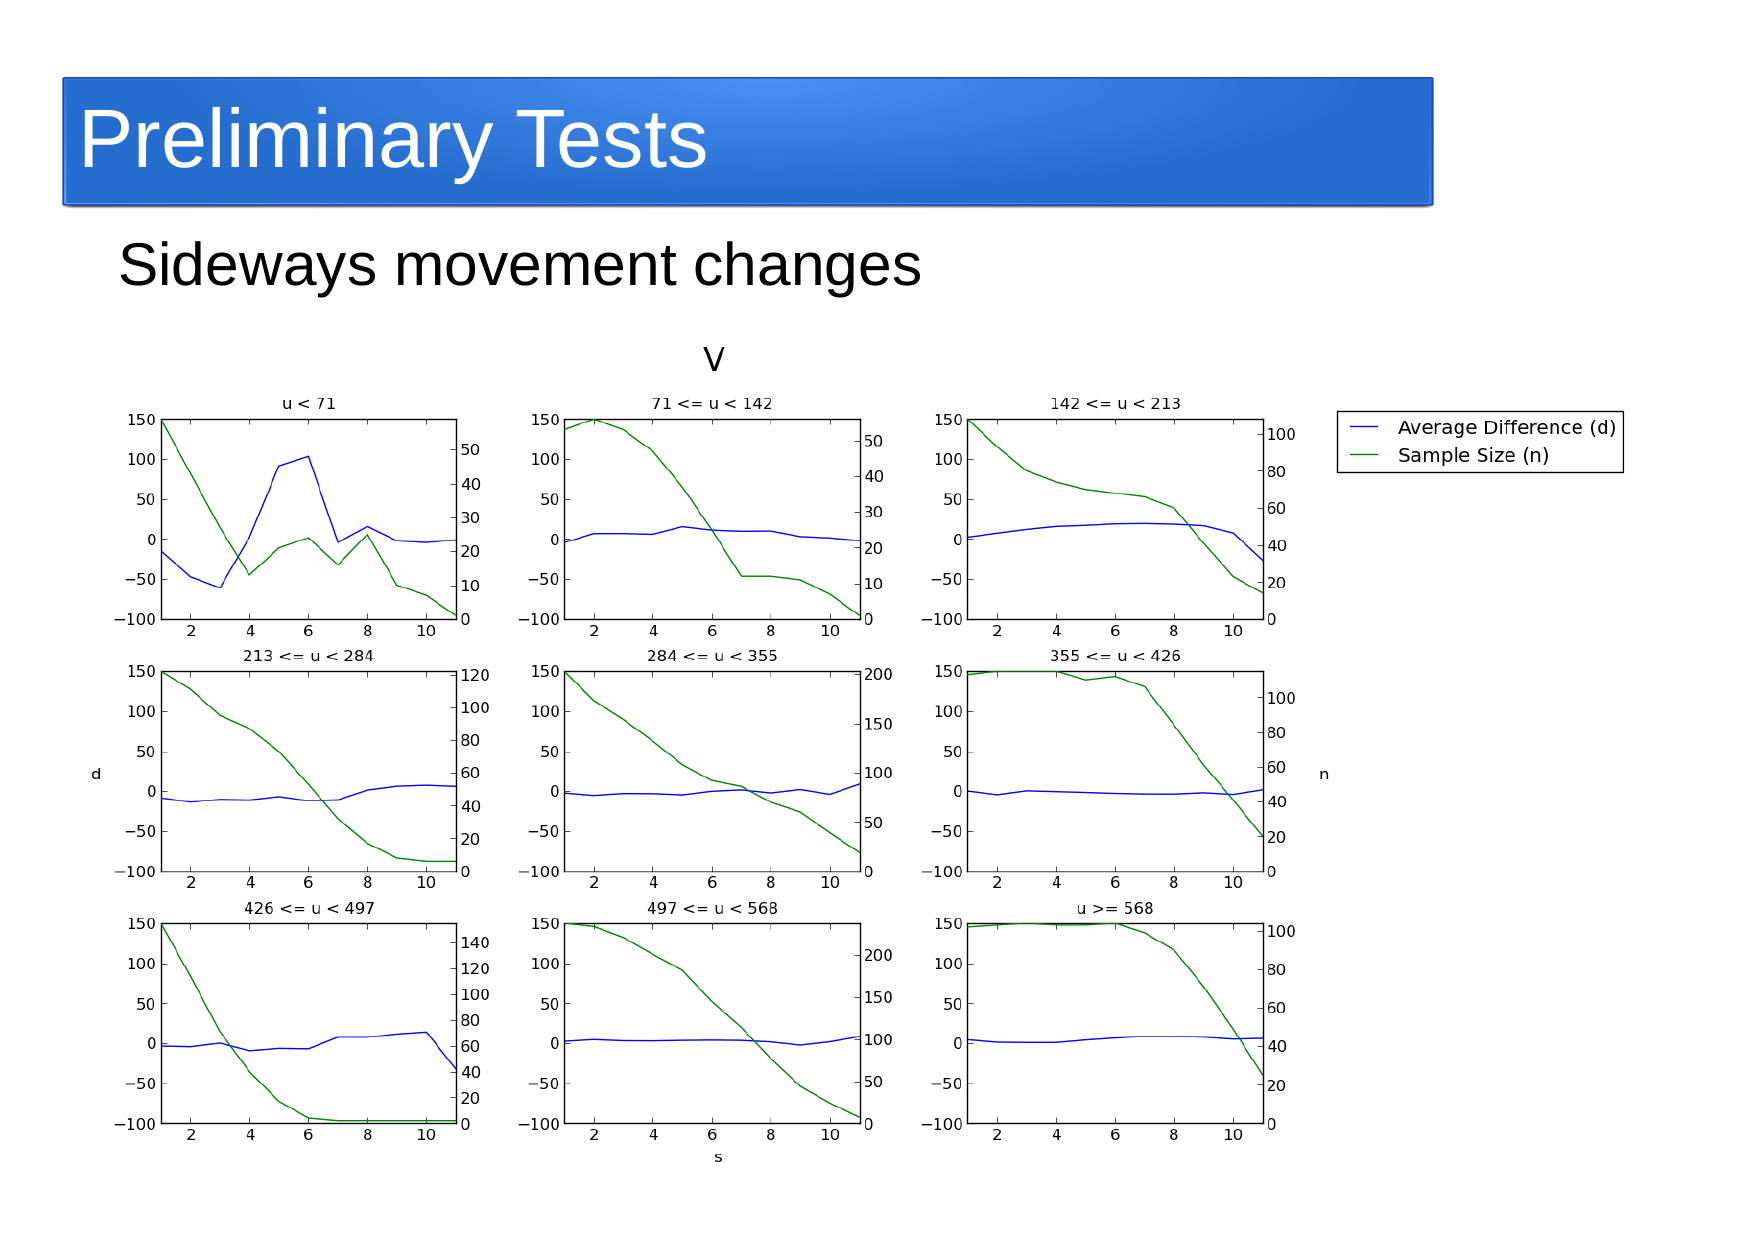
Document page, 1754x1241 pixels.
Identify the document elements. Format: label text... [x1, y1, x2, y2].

title Preliminary Tests [78, 80, 1429, 198]
picture [58, 328, 1696, 1179]
text_box Sideways movement changes [103, 223, 945, 306]
picture [58, 77, 1439, 209]
